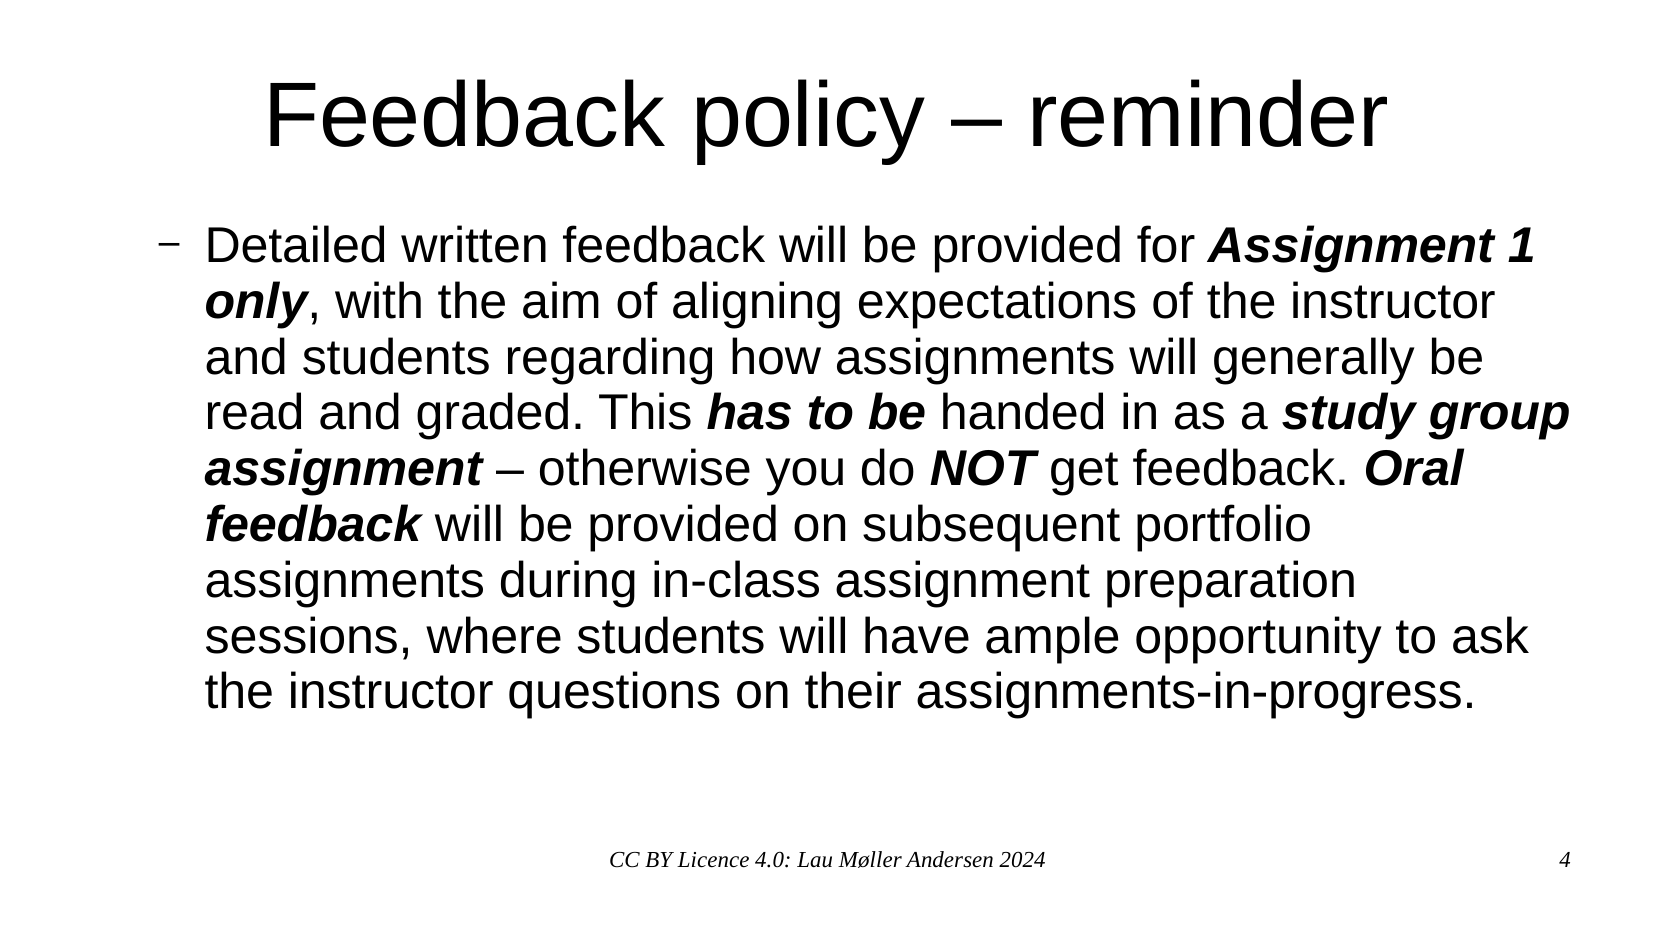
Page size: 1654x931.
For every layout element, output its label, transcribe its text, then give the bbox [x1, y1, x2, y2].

title Feedback policy – reminder [82, 37, 1571, 193]
list Detailed written feedback will be provided for Assignment 1 only, with the aim of aligning expectations of the instructor and students regarding how assignments will generally be read and graded. This has to be handed in as a study group assignment – otherwise you do NOT get feedback. Oral feedback will be provided on subsequent portfolio assignments during in-class assignment preparation sessions, where students will have ample opportunity to ask the instructor questions on their assignments-in-progress. [82, 217, 1571, 758]
